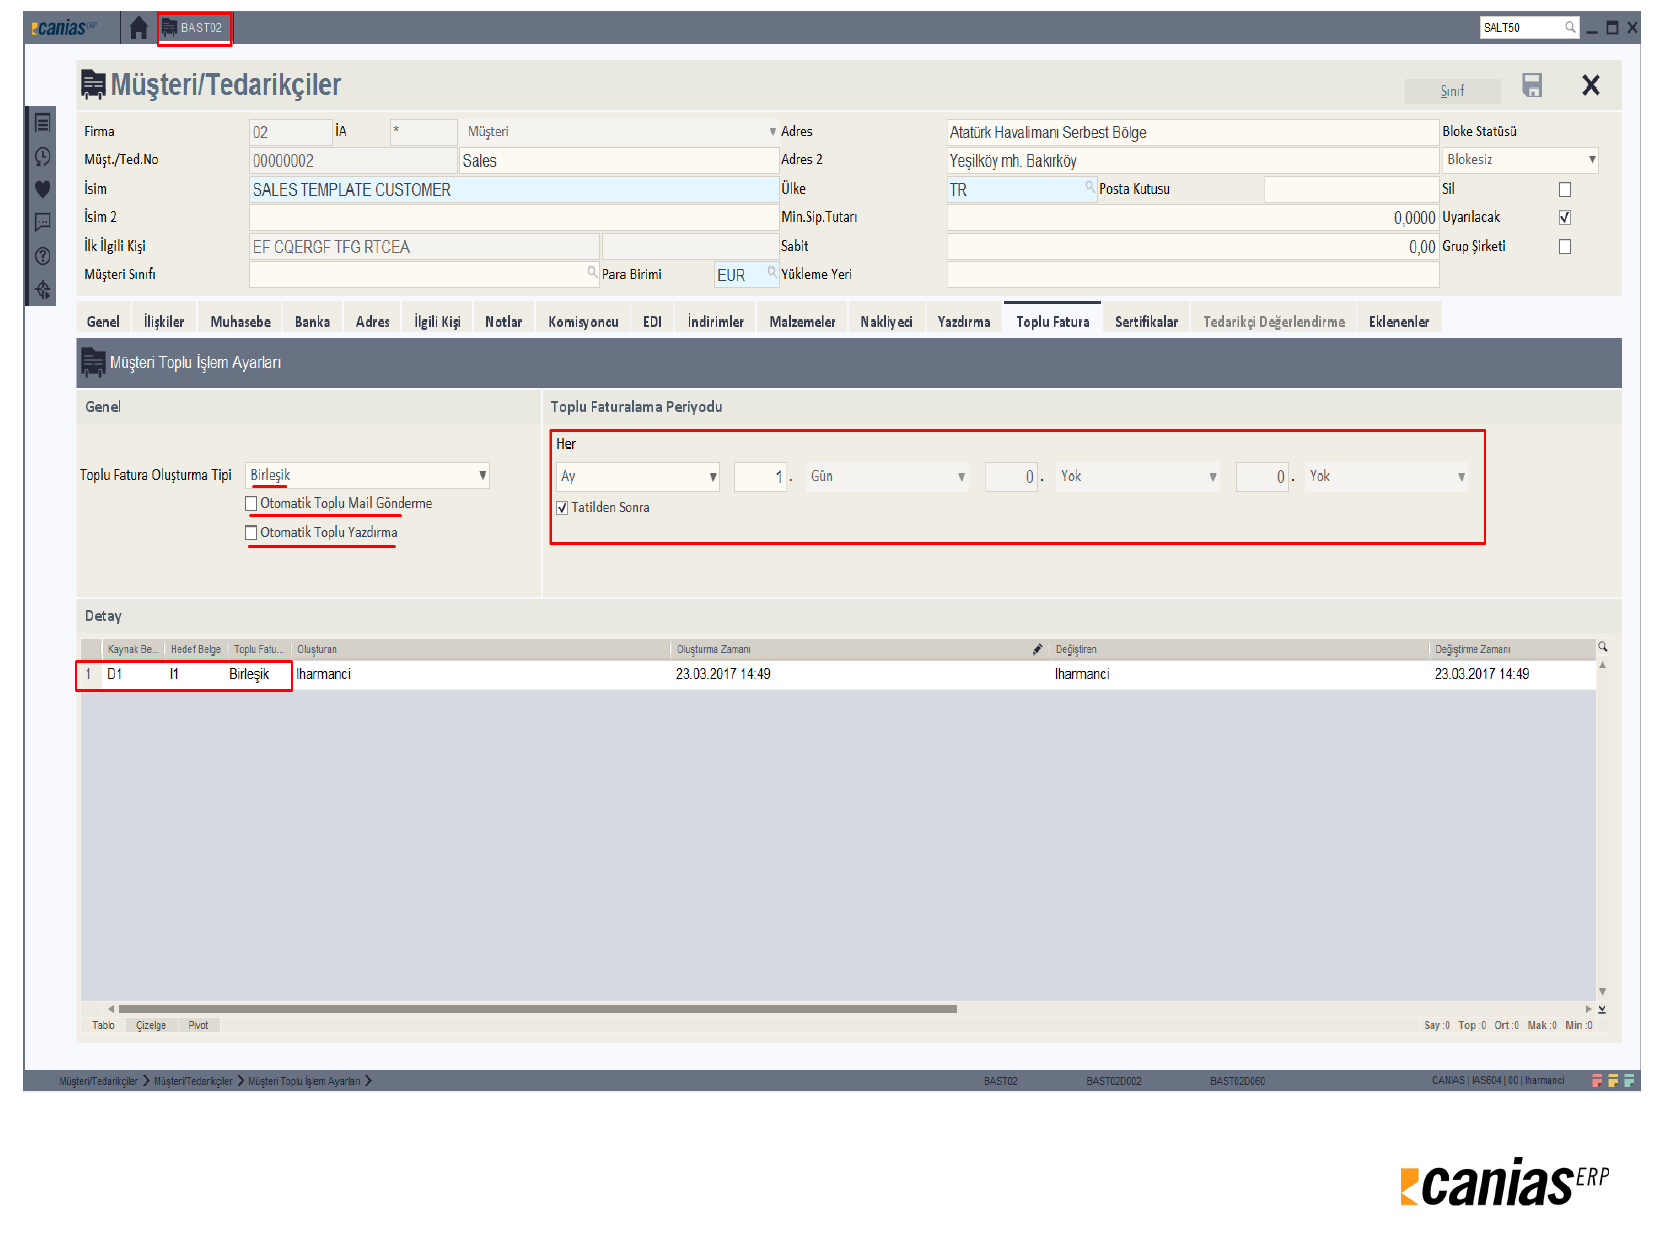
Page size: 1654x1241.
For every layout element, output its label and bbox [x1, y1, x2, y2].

picture [1375, 1139, 1635, 1223]
picture [23, 11, 1641, 1093]
